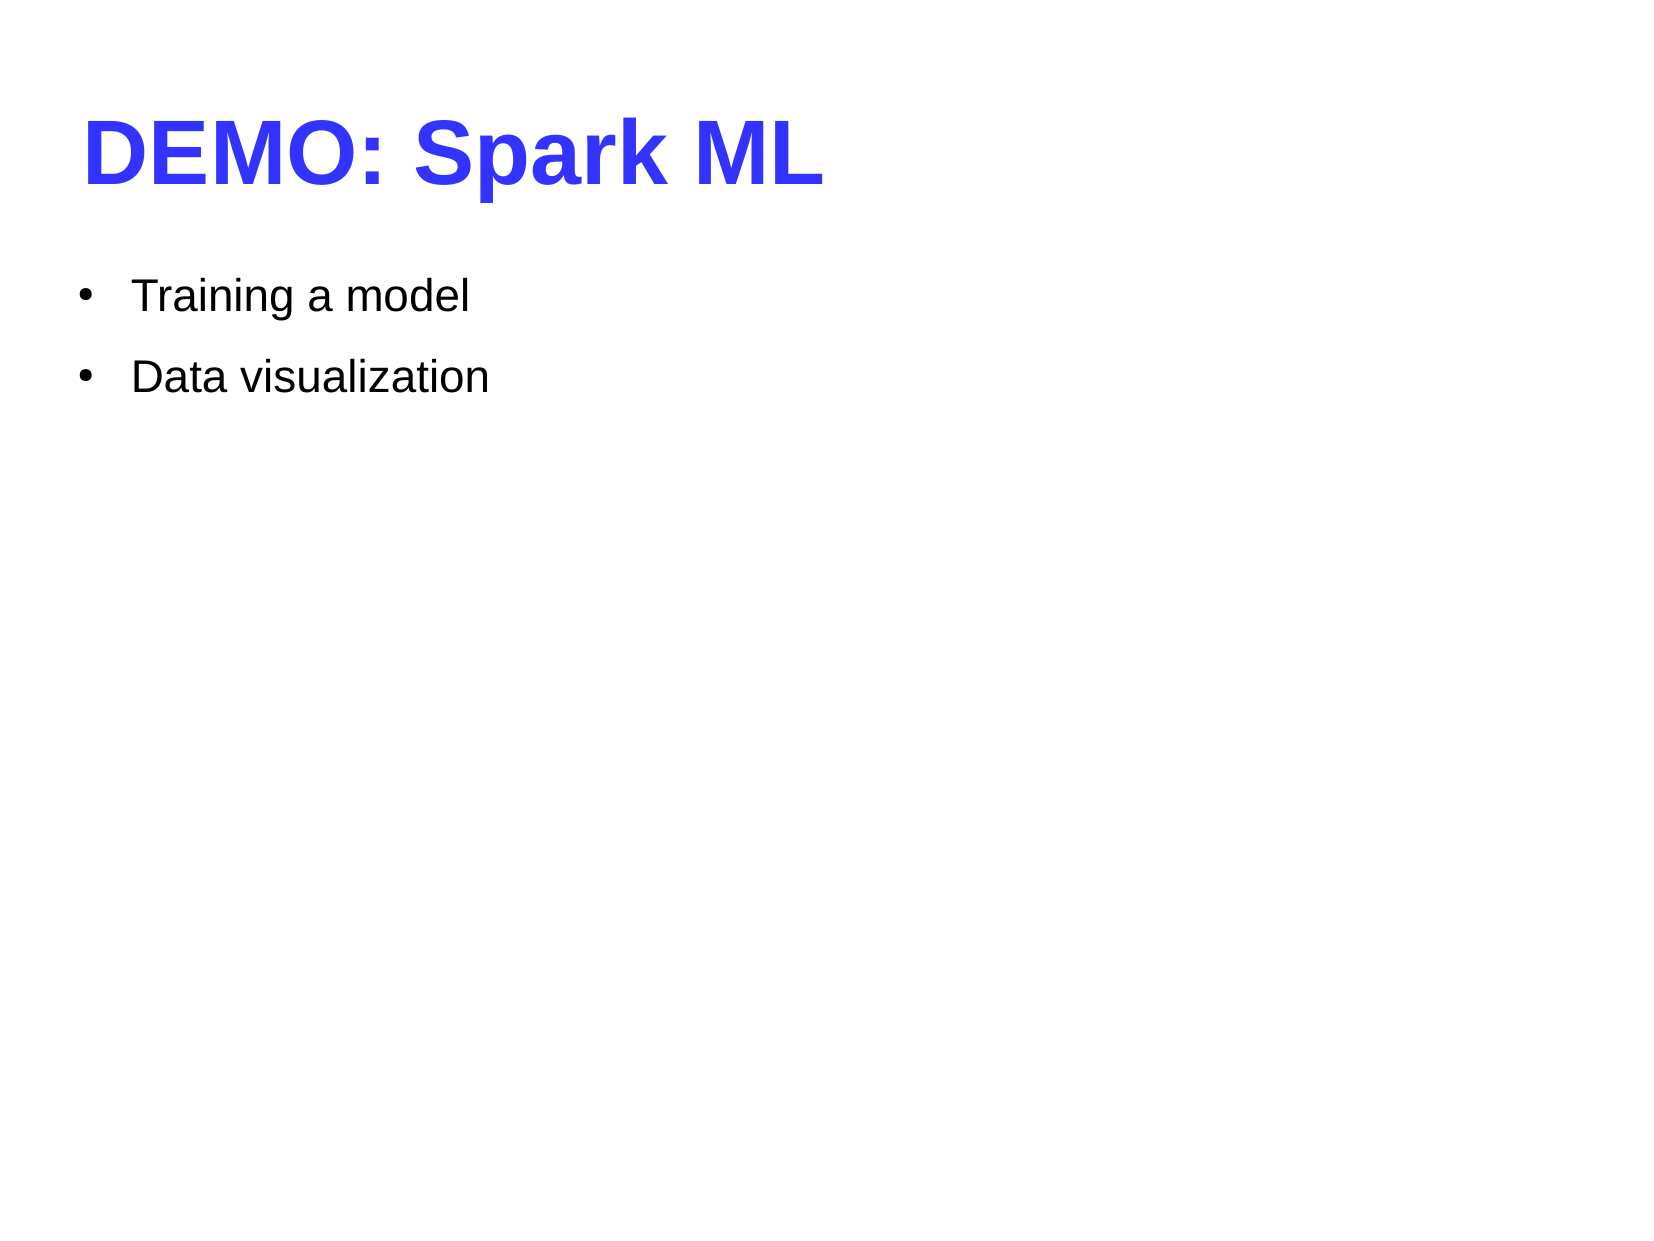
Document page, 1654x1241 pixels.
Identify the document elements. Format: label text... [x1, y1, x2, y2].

title DEMO: Spark ML [82, 49, 1571, 257]
list Training a model Data visualization [60, 270, 1538, 1141]
